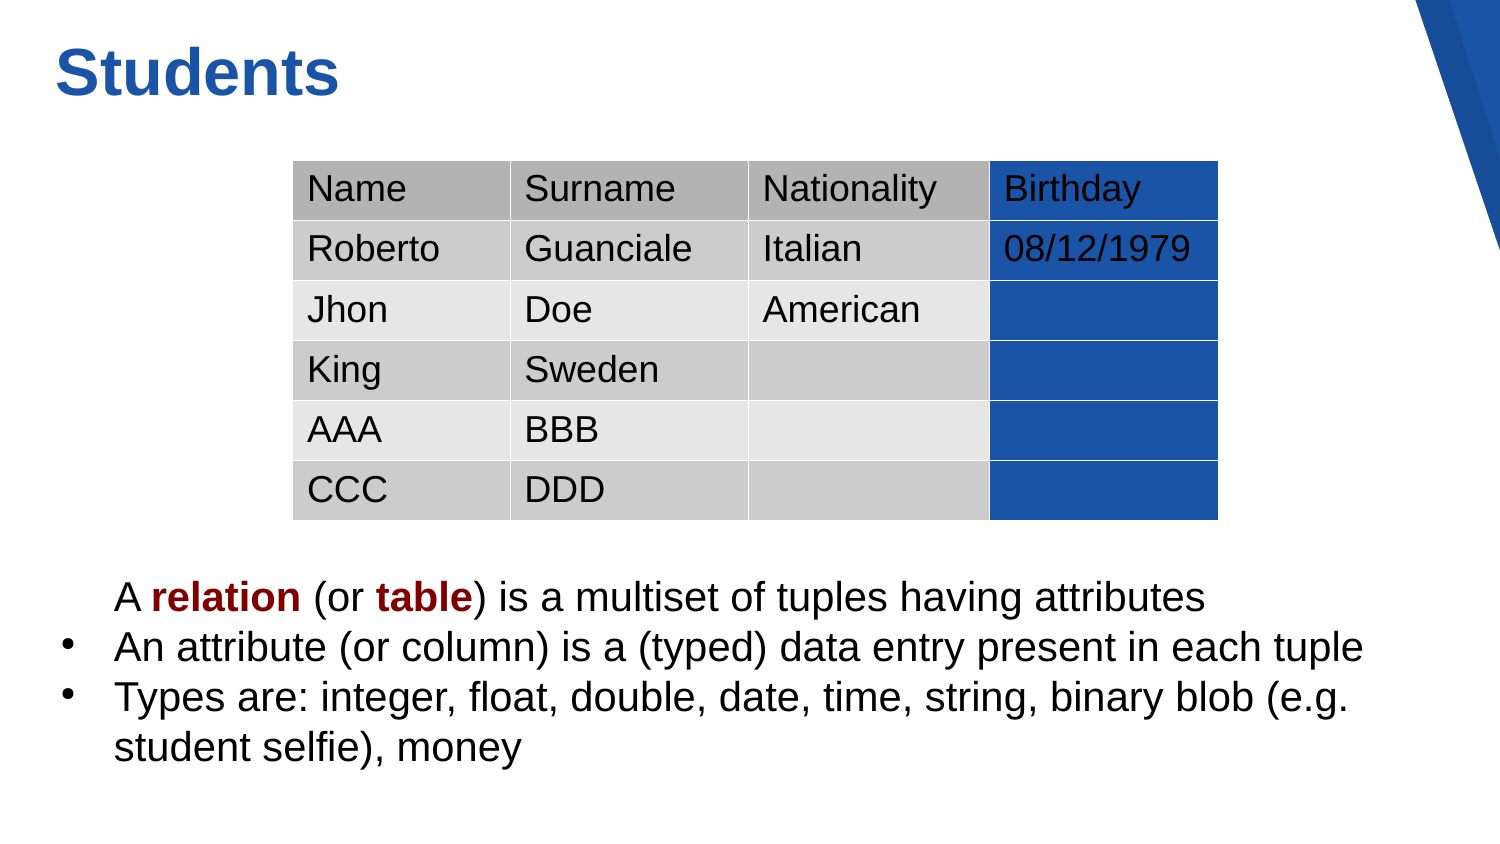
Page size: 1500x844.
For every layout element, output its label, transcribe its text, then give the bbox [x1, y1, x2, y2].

table_header Birthday [990, 161, 1218, 220]
table_cell [749, 401, 989, 460]
table_cell DDD [511, 461, 748, 520]
table_cell [749, 461, 989, 520]
table_cell Sweden [511, 341, 748, 400]
table_cell American [749, 281, 989, 340]
table_cell CCC [293, 461, 510, 520]
title Students [40, 56, 1231, 124]
table_cell Italian [749, 221, 989, 280]
table_cell Guanciale [511, 221, 748, 280]
table_cell Roberto [293, 221, 510, 280]
table_header Surname [511, 161, 748, 220]
table_cell AAA [293, 401, 510, 460]
table_cell Jhon [293, 281, 510, 340]
table_header Nationality [749, 161, 989, 220]
table_cell [990, 401, 1218, 460]
table_cell 08/12/1979 [990, 221, 1218, 280]
list A relation (or table) is a multiset of tuples having attributes An attribute (or column) is a (typed) data entry present in each tuple Types are: integer, float, double, date, time, string, binary blob (e.g. student selfie), money [27, 555, 1441, 830]
table_cell BBB [511, 401, 748, 460]
table_cell [990, 281, 1218, 340]
table_cell [990, 341, 1218, 400]
table_cell King [293, 341, 510, 400]
table_cell [749, 341, 989, 400]
table_cell [990, 461, 1218, 520]
table_cell Doe [511, 281, 748, 340]
table_header Name [293, 161, 510, 220]
